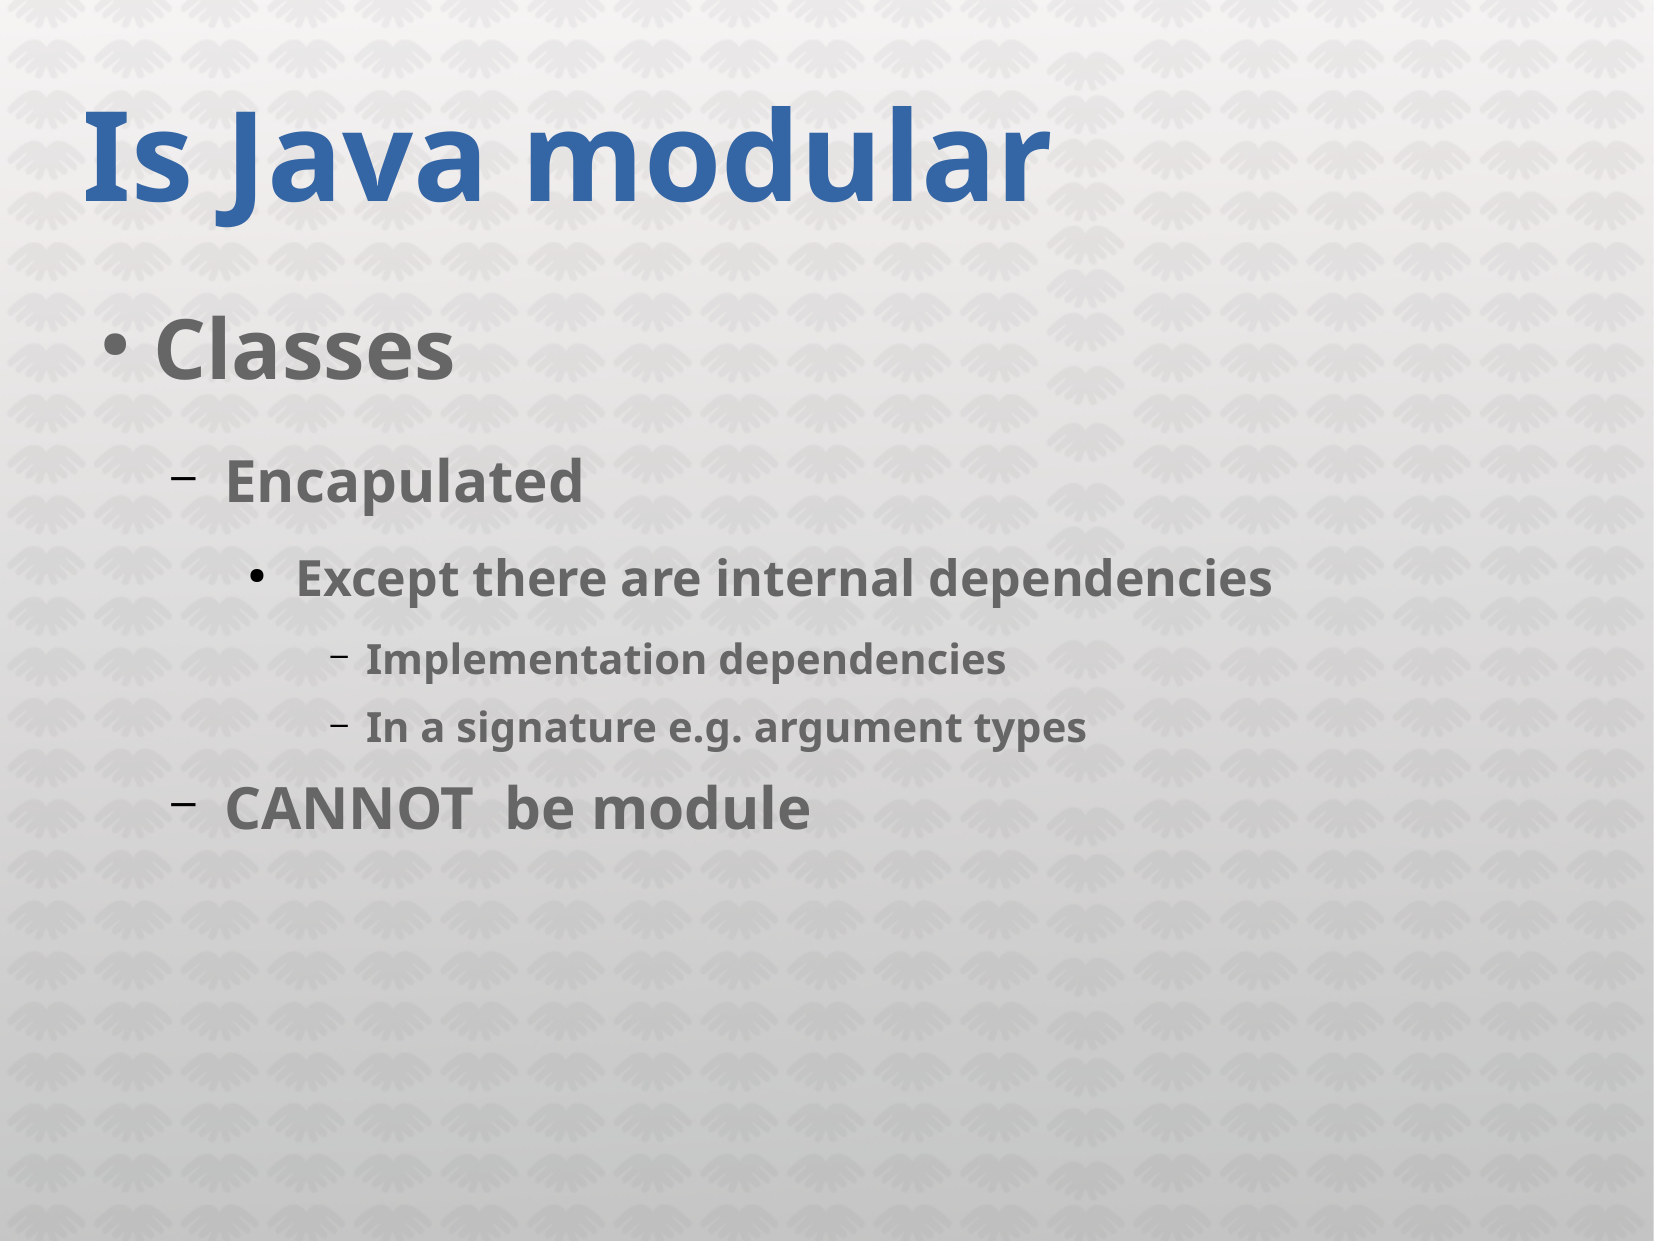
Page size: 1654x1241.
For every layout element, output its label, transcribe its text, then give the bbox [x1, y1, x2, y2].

title Is Java modular [82, 49, 1571, 257]
list Classes Encapulated Except there are internal dependencies Implementation dependencies In a signature e.g. argument types CANNOT be module [82, 290, 1538, 1010]
picture [0, 0, 1654, 1241]
